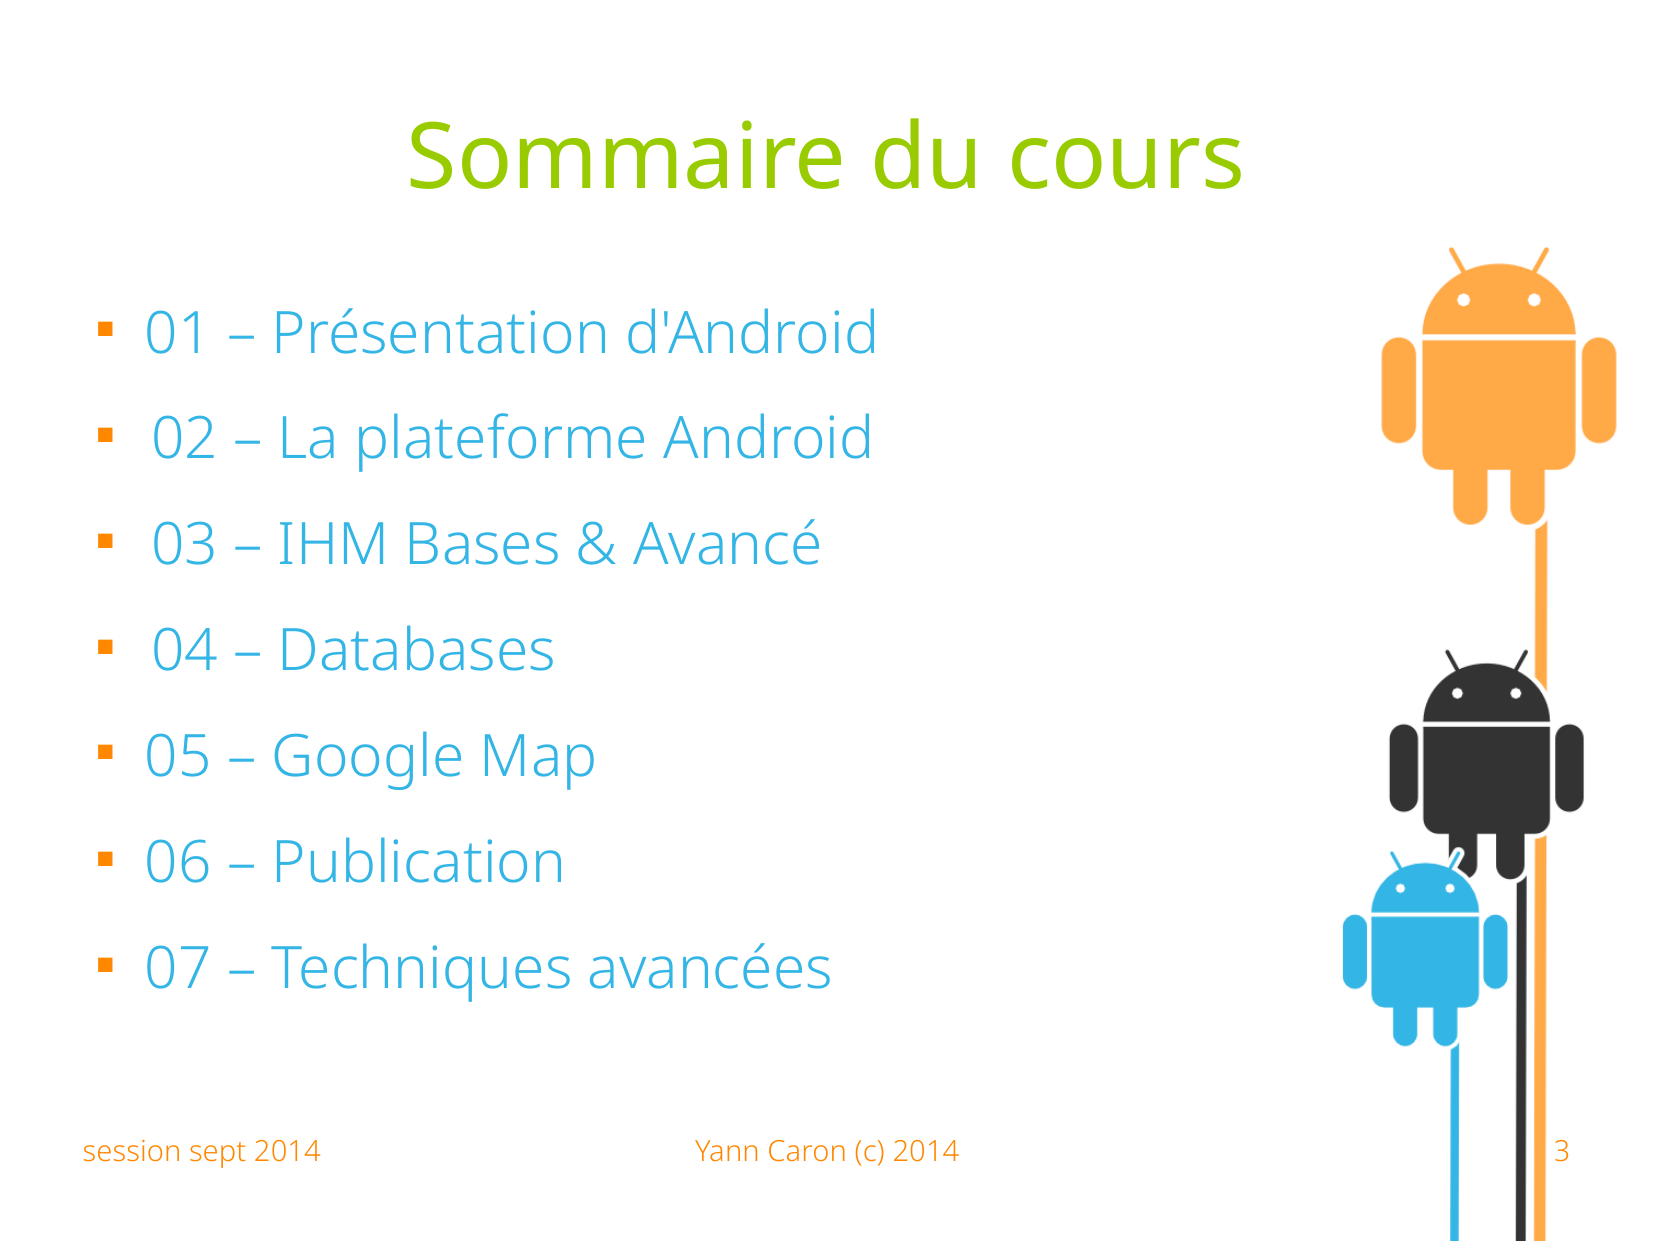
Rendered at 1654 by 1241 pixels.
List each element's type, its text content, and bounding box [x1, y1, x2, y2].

title Sommaire du cours [82, 49, 1571, 257]
picture [19, 14, 1634, 1241]
list 01 – Présentation d'Android 02 – La plateforme Android 03 – IHM Bases & Avancé 04 – Databases 05 – Google Map 06 – Publication 07 – Techniques avancées [82, 290, 1571, 1010]
